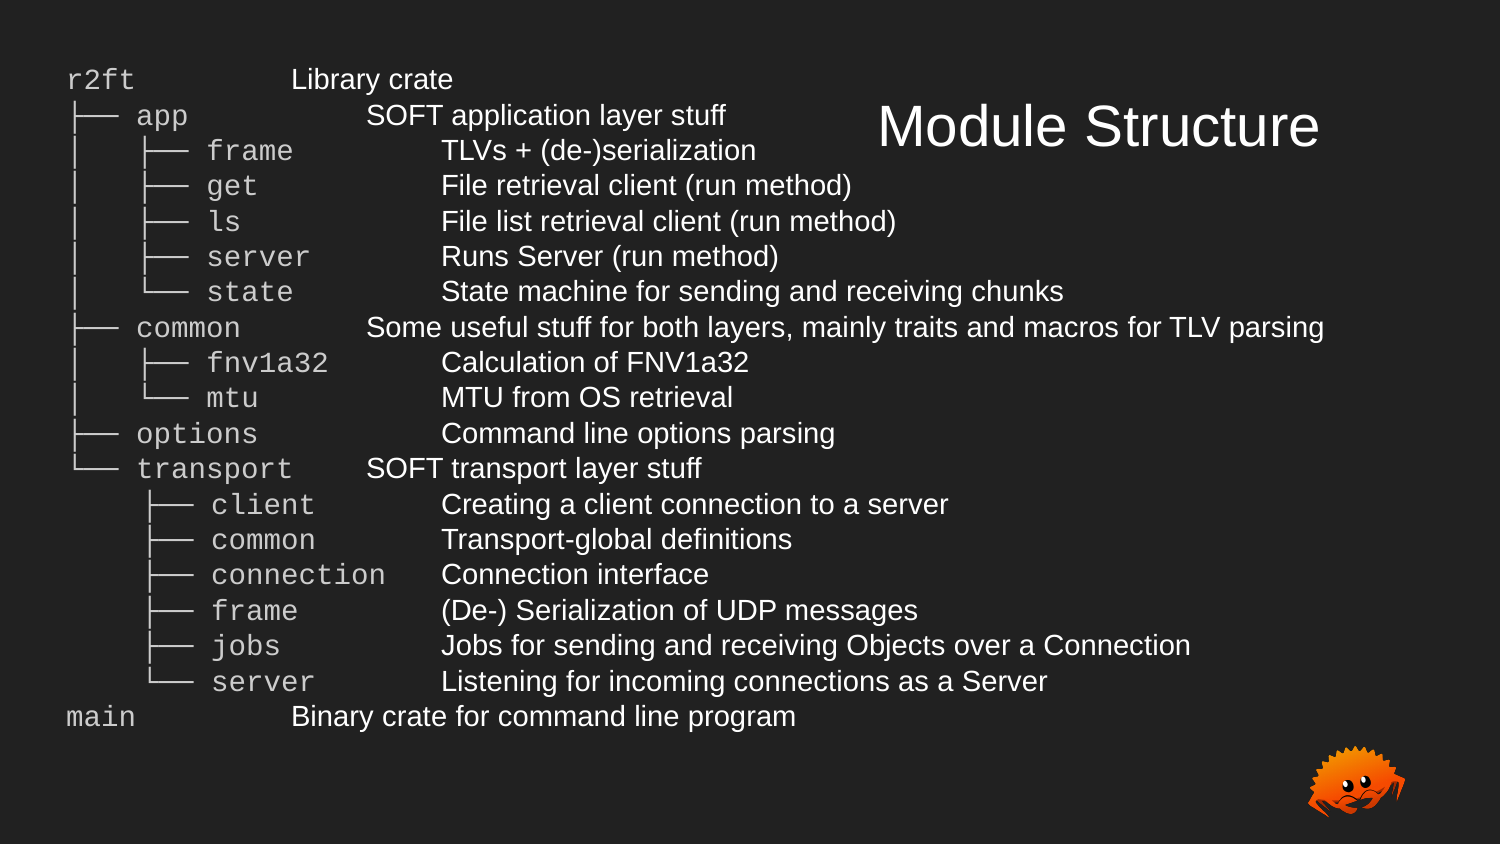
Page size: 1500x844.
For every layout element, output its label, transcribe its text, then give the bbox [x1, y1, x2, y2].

picture [1293, 731, 1414, 826]
list r2ft Library crate ├── app SOFT application layer stuff │ ├── frame TLVs + (de-)serialization │ ├── get File retrieval client (run method) │ ├── ls File list retrieval client (run method) │ ├── server Runs Server (run method) │ └── state State machine for sending and receiving chunks ├── common Some useful stuff for both layers, mainly traits and macros for TLV parsing │ ├── fnv1a32 Calculation of FNV1a32 │ └── mtu MTU from OS retrieval ├── options Command line options parsing └── transport SOFT transport layer stuff ├── client Creating a client connection to a server ├── common Transport-global definitions ├── connection Connection interface ├── frame (De-) Serialization of UDP messages ├── jobs Jobs for sending and receiving Objects over a Connection └── server Listening for incoming connections as a Server main Binary crate for command line program [51, 72, 1449, 750]
title Module Structure [750, 72, 1449, 167]
